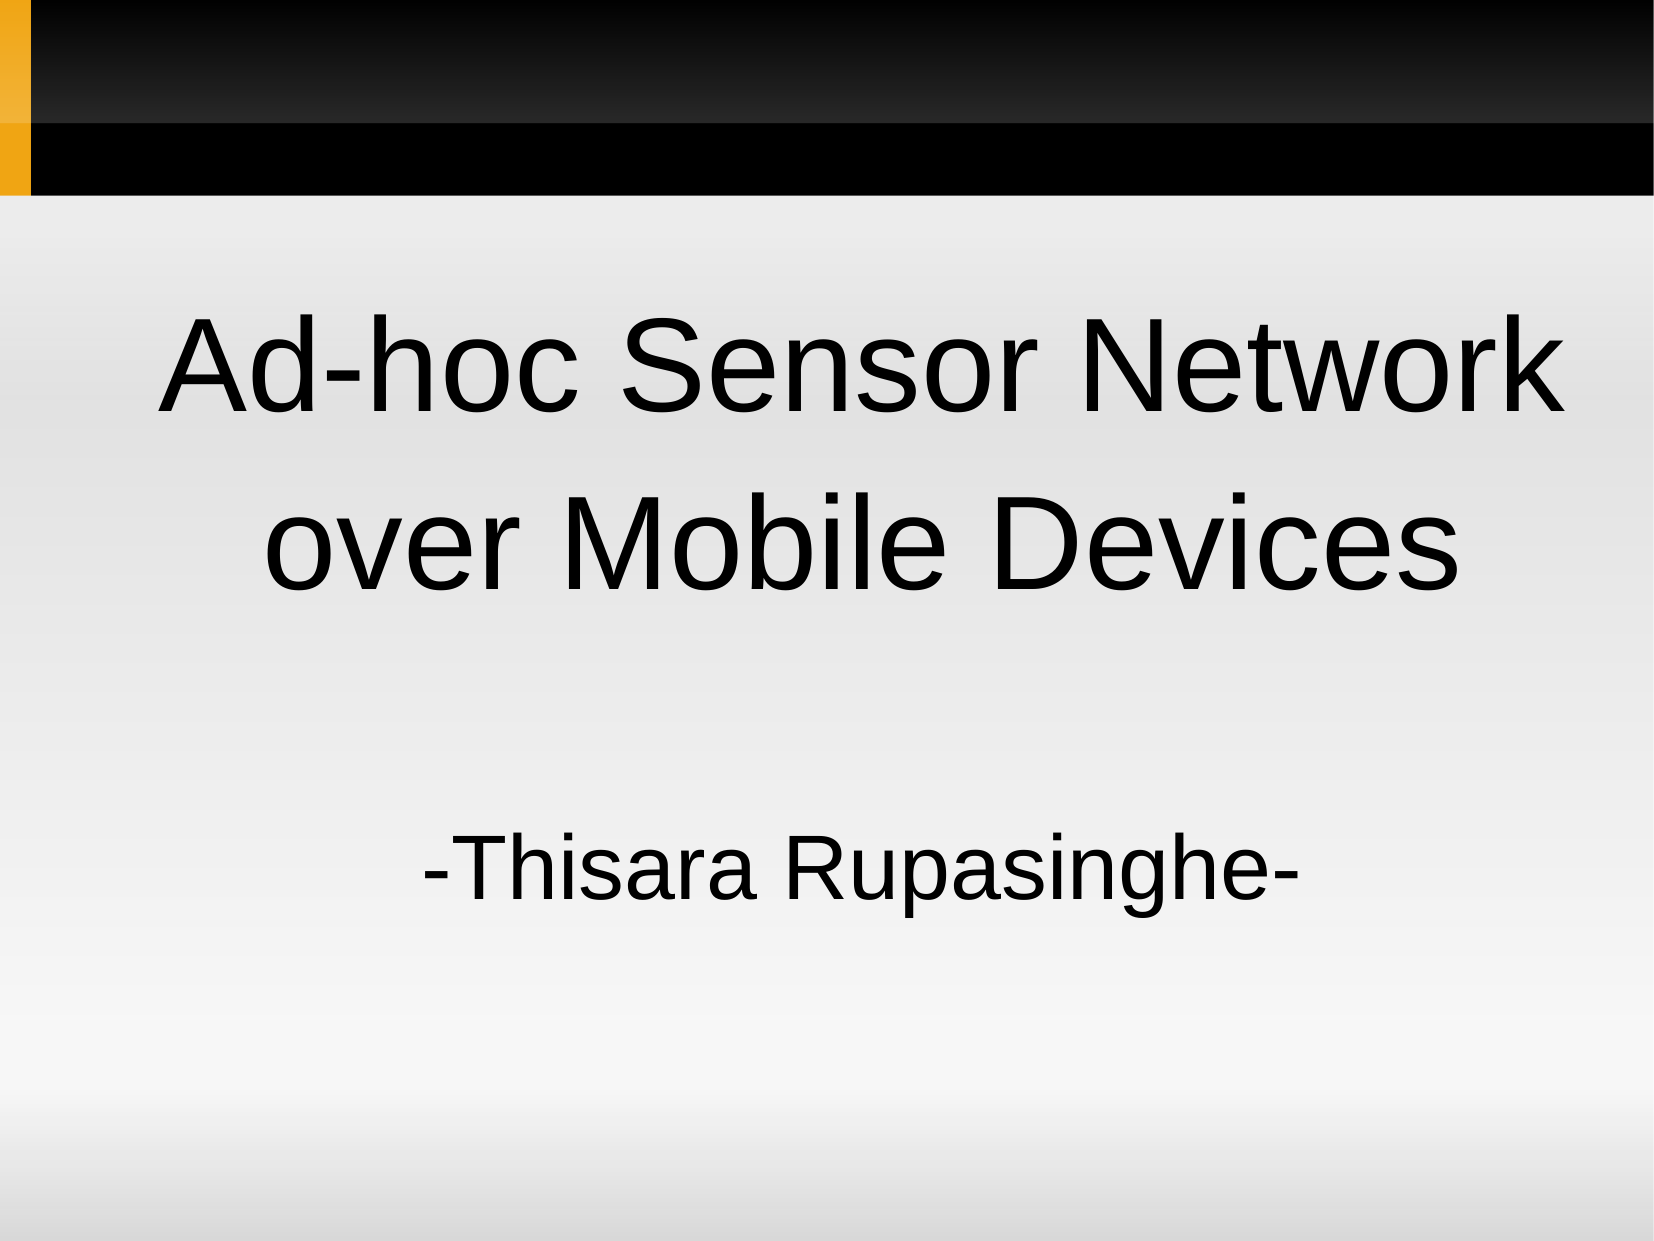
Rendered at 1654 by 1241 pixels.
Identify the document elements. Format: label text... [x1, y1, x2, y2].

picture [0, 0, 1654, 1241]
list Ad-hoc Sensor Network over Mobile Devices -Thisara Rupasinghe- [82, 290, 1571, 1094]
